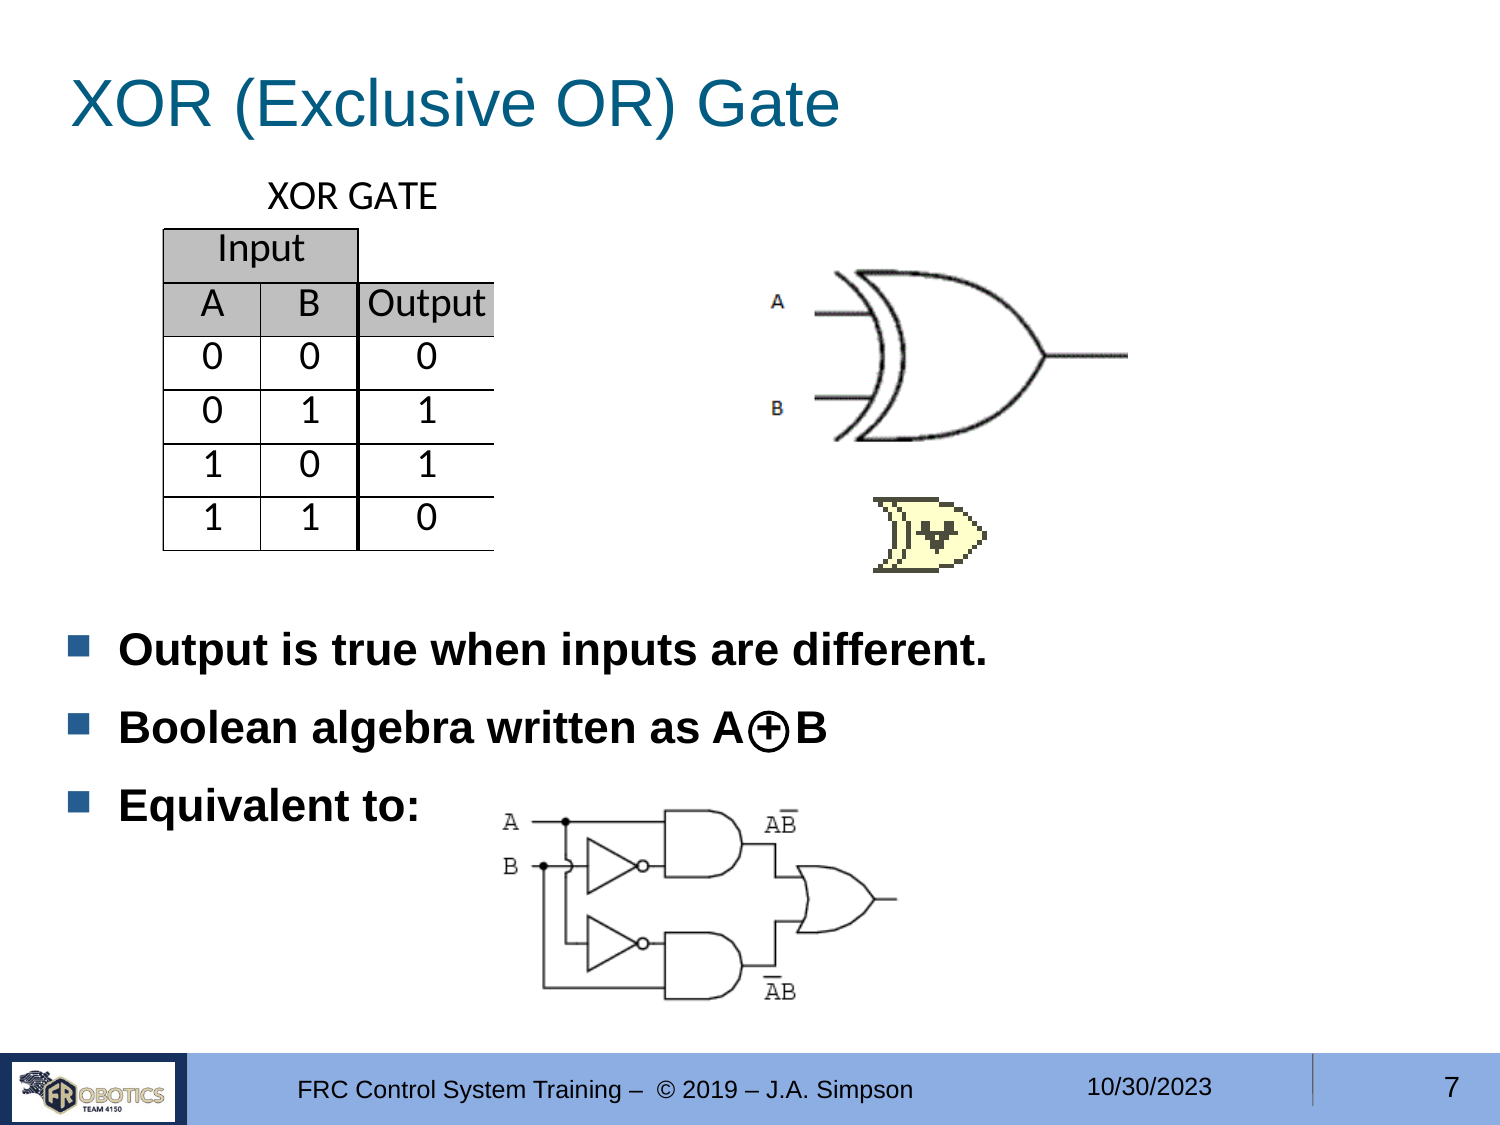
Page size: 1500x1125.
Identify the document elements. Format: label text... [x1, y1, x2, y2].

picture [746, 249, 1128, 464]
slide_number <number> [1337, 1072, 1475, 1100]
picture [12, 1062, 175, 1122]
picture [162, 174, 496, 552]
footer FRC Control System Training – © 2019 – J.A. Simpson [225, 1074, 988, 1103]
picture [855, 479, 1006, 602]
slide_number 10/30/2023 [1012, 1071, 1288, 1100]
list Output is true when inputs are different. Boolean algebra written as A + B Equivalent to: [55, 612, 1340, 863]
title XOR (Exclusive OR) Gate [55, 52, 1443, 148]
picture [500, 799, 900, 1020]
